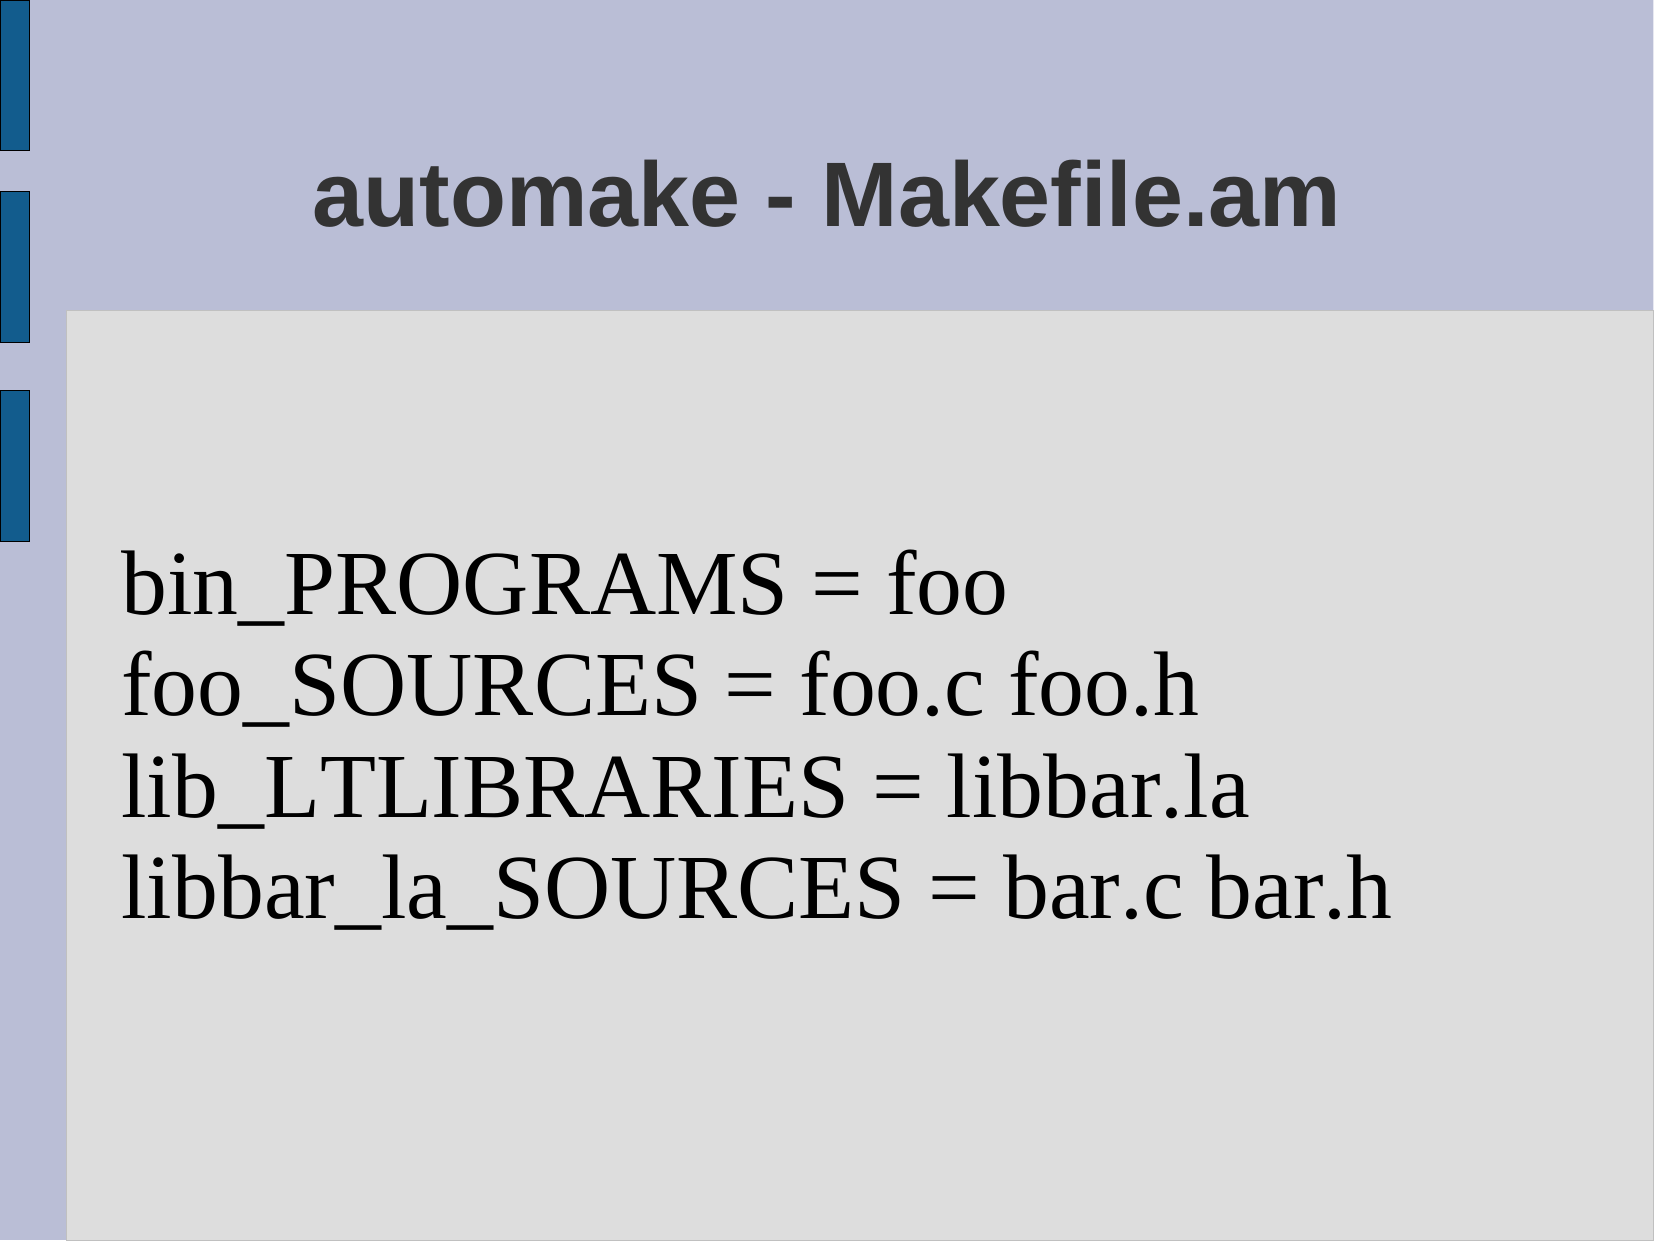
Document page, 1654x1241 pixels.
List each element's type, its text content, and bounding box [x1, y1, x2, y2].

title automake - Makefile.am [121, 91, 1534, 299]
subtitle bin_PROGRAMS = foo foo_SOURCES = foo.c foo.h lib_LTLIBRARIES = libbar.la libbar_la_SOURCES = bar.c bar.h [121, 344, 1534, 1127]
